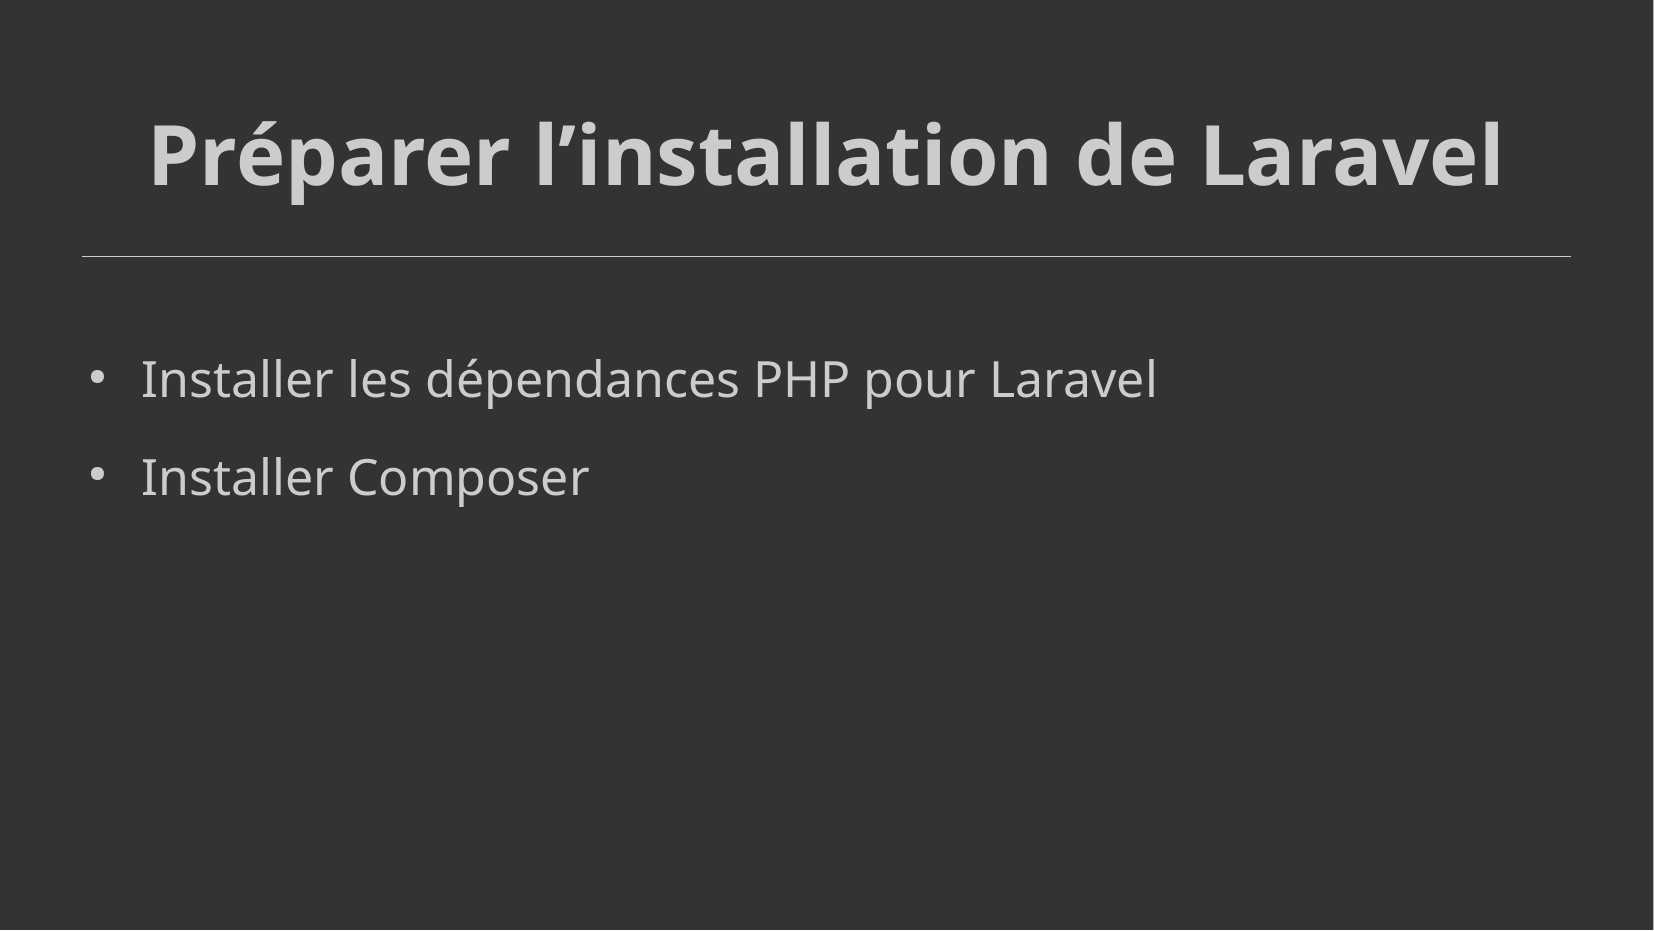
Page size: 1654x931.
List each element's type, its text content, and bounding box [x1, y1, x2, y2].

title Préparer l’installation de Laravel [82, 49, 1571, 257]
list Installer les dépendances PHP pour Laravel Installer Composer [70, 343, 1559, 839]
